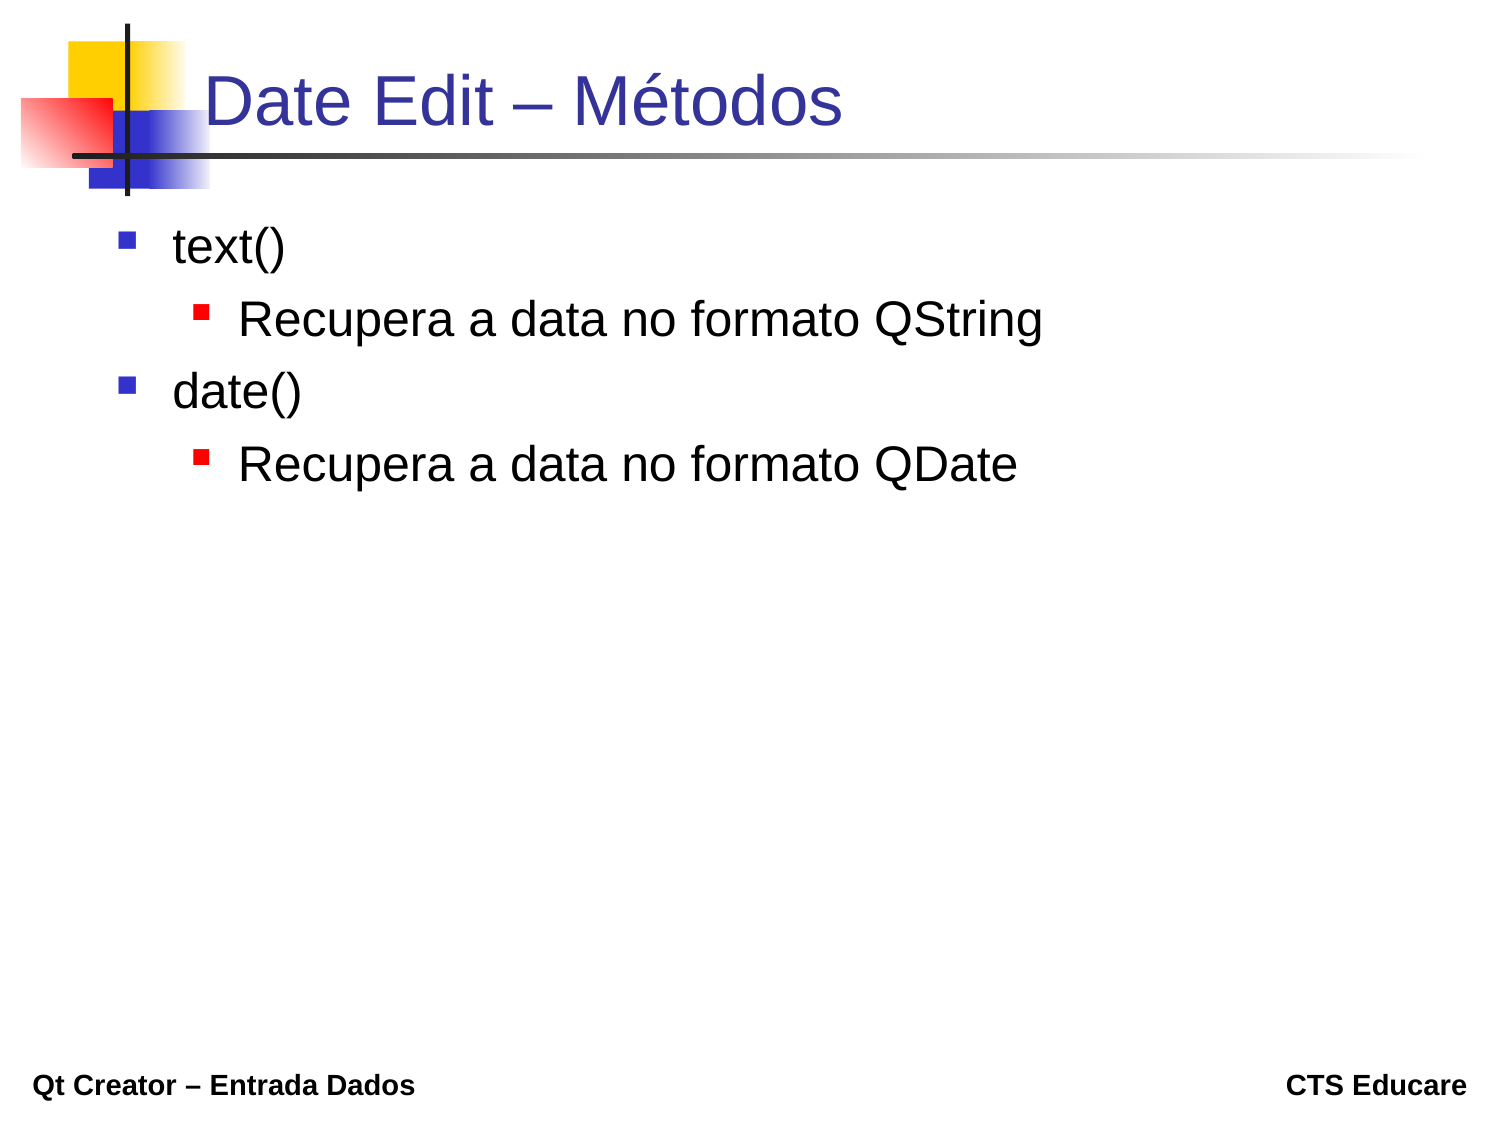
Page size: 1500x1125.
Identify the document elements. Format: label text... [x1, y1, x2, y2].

title Date Edit – Métodos [188, 46, 1468, 149]
list text() Recupera a data no formato QString date() Recupera a data no formato QDate [100, 206, 1447, 1024]
